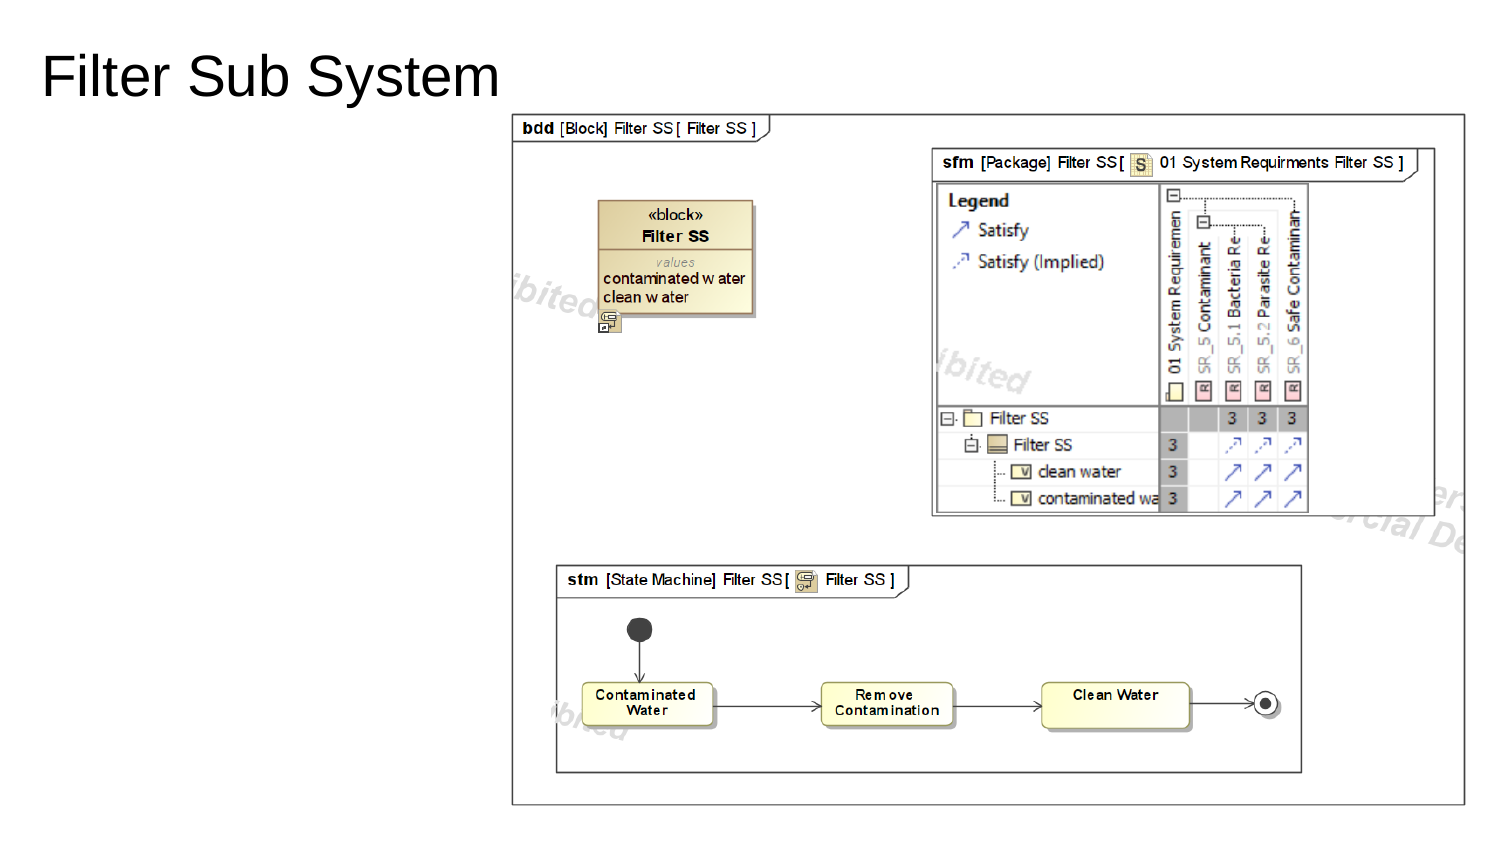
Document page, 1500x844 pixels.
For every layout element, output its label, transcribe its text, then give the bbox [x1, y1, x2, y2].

title Filter Sub System [26, 23, 526, 118]
picture [507, 110, 1474, 811]
